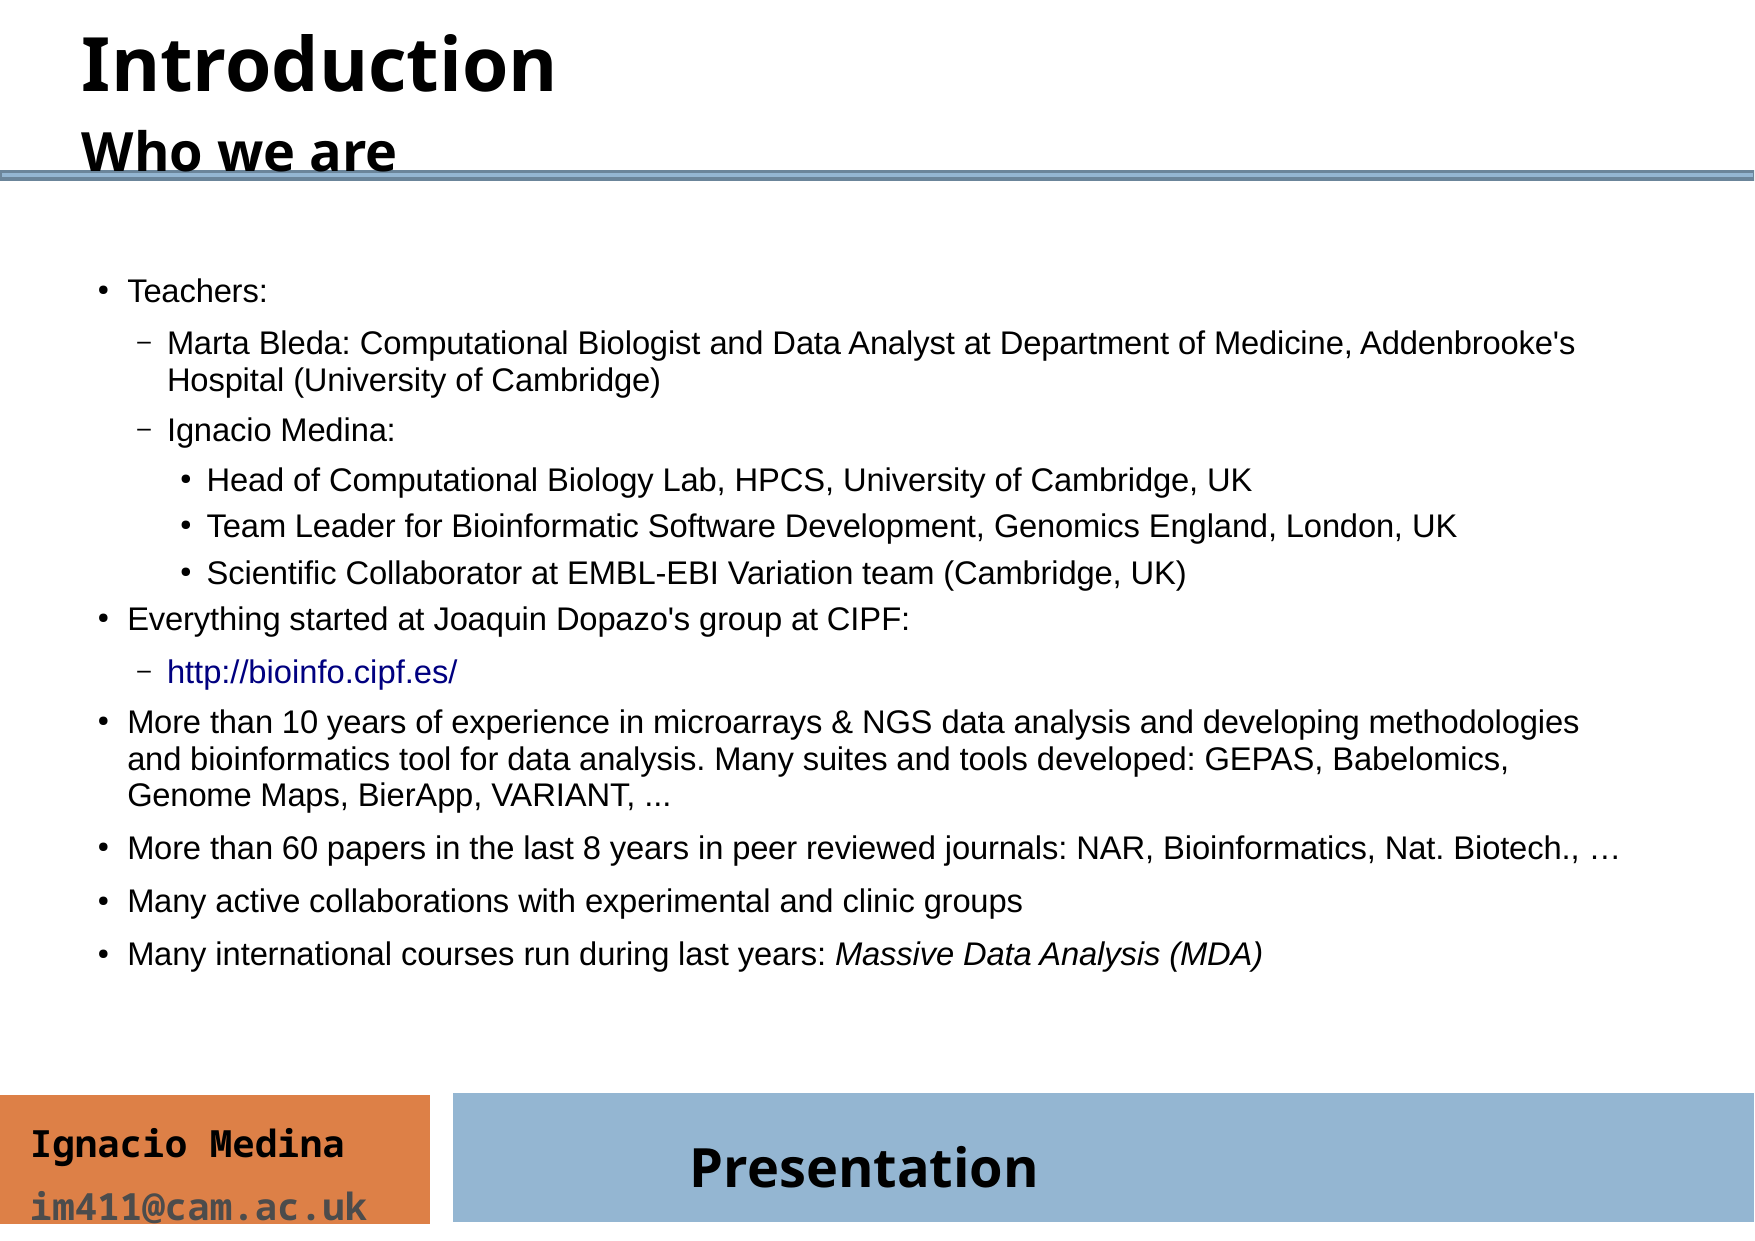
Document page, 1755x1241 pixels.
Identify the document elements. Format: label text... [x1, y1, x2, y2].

text_box Ignacio Medina im411@cam.ac.uk [15, 1110, 436, 1213]
text_box Introduction Who we are [67, 3, 1688, 168]
text_box [0, 171, 1754, 179]
list Teachers: Marta Bleda: Computational Biologist and Data Analyst at Department of Medicine, Addenbrooke's Hospital (University of Cambridge) Ignacio Medina: Head of Computational Biology Lab, HPCS, University of Cambridge, UK Team Leader for Bioinformatic Software Development, Genomics England, London, UK Scientific Collaborator at EMBL-EBI Variation team (Cambridge, UK) Everything started at Joaquin Dopazo's group at CIPF: http://bioinfo.cipf.es/ More than 10 years of experience in microarrays & NGS data analysis and developing methodologies and bioinformatics tool for data analysis. Many suites and tools developed: GEPAS, Babelomics, Genome Maps, BierApp, VARIANT, ... More than 60 papers in the last 8 years in peer reviewed journals: NAR, Bioinformatics, Nat. Biotech., … Many active collaborations with experimental and clinic groups Many international courses run during last years: Massive Data Analysis (MDA) [87, 272, 1632, 992]
text_box Presentation [675, 1122, 1726, 1200]
